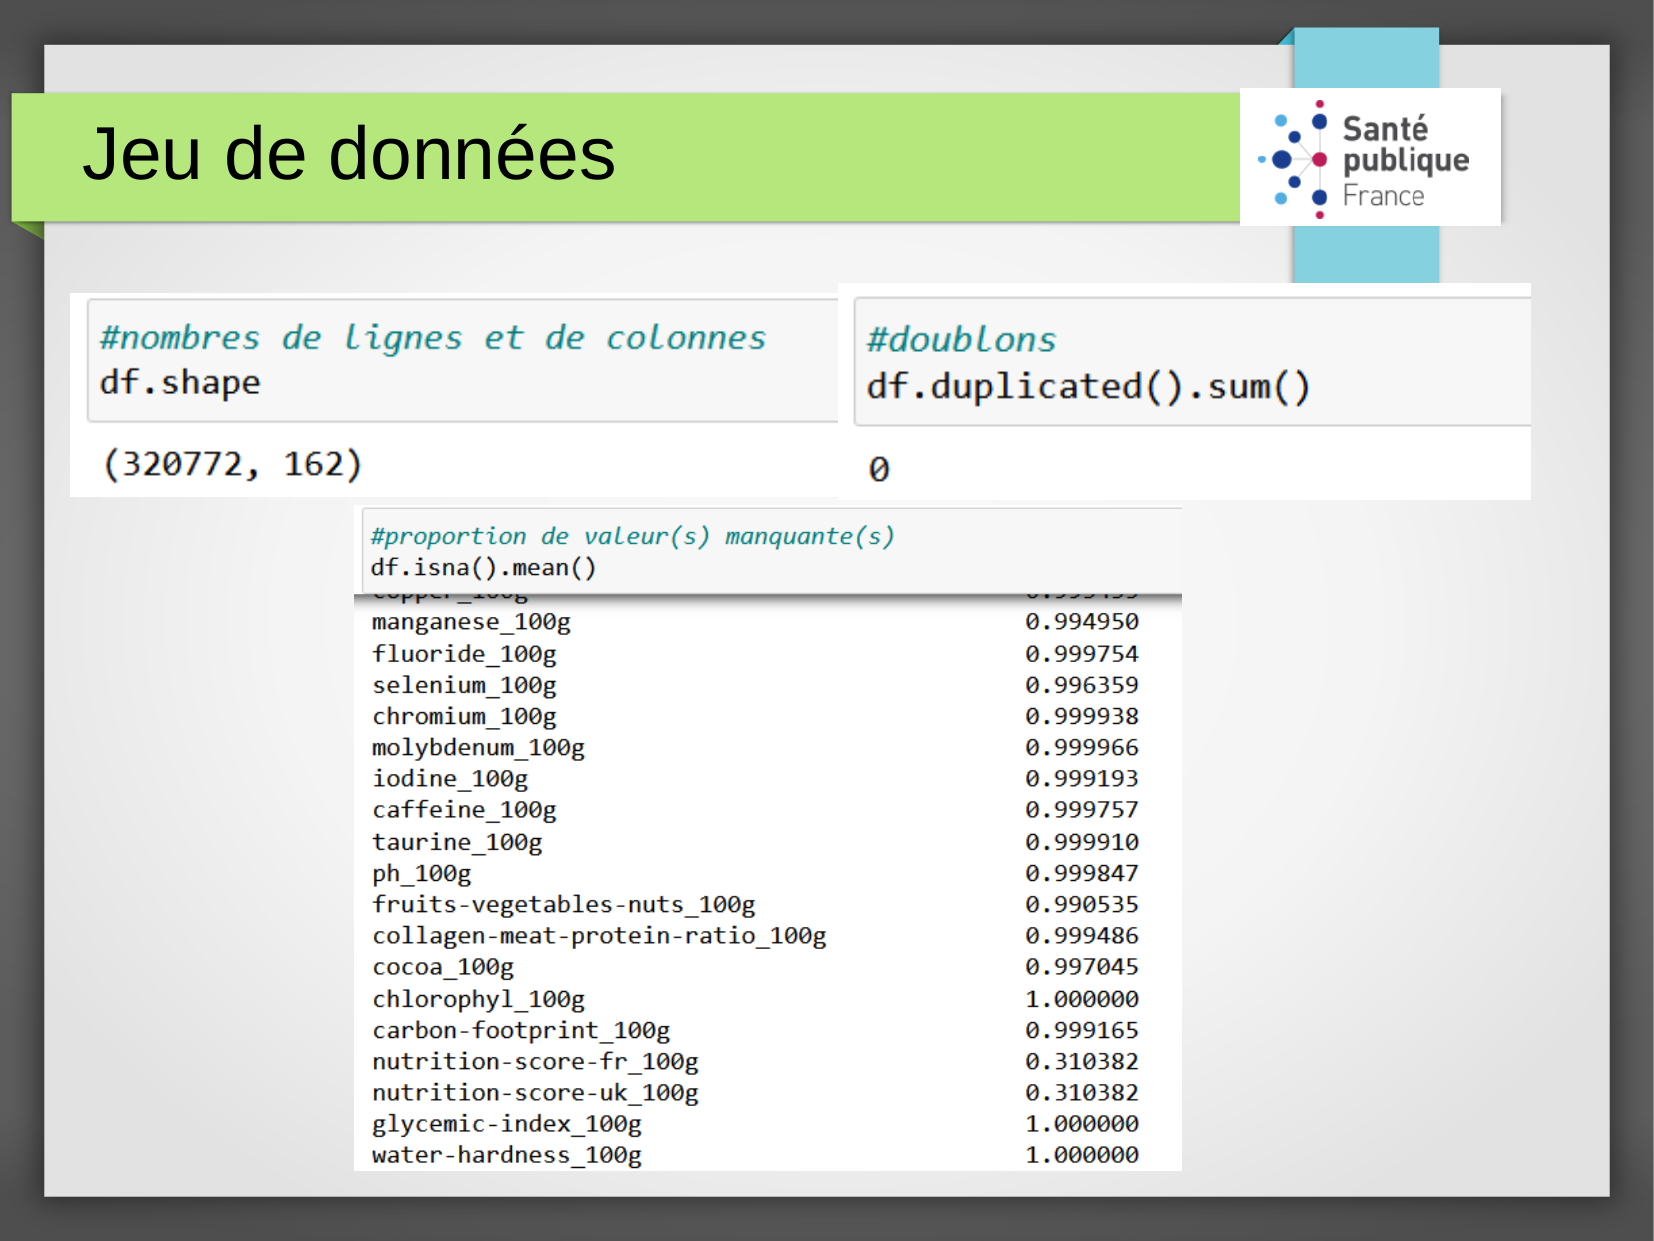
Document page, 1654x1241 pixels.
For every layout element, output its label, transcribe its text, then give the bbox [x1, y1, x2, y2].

picture [0, 0, 1654, 1241]
title Jeu de données [82, 94, 1240, 213]
